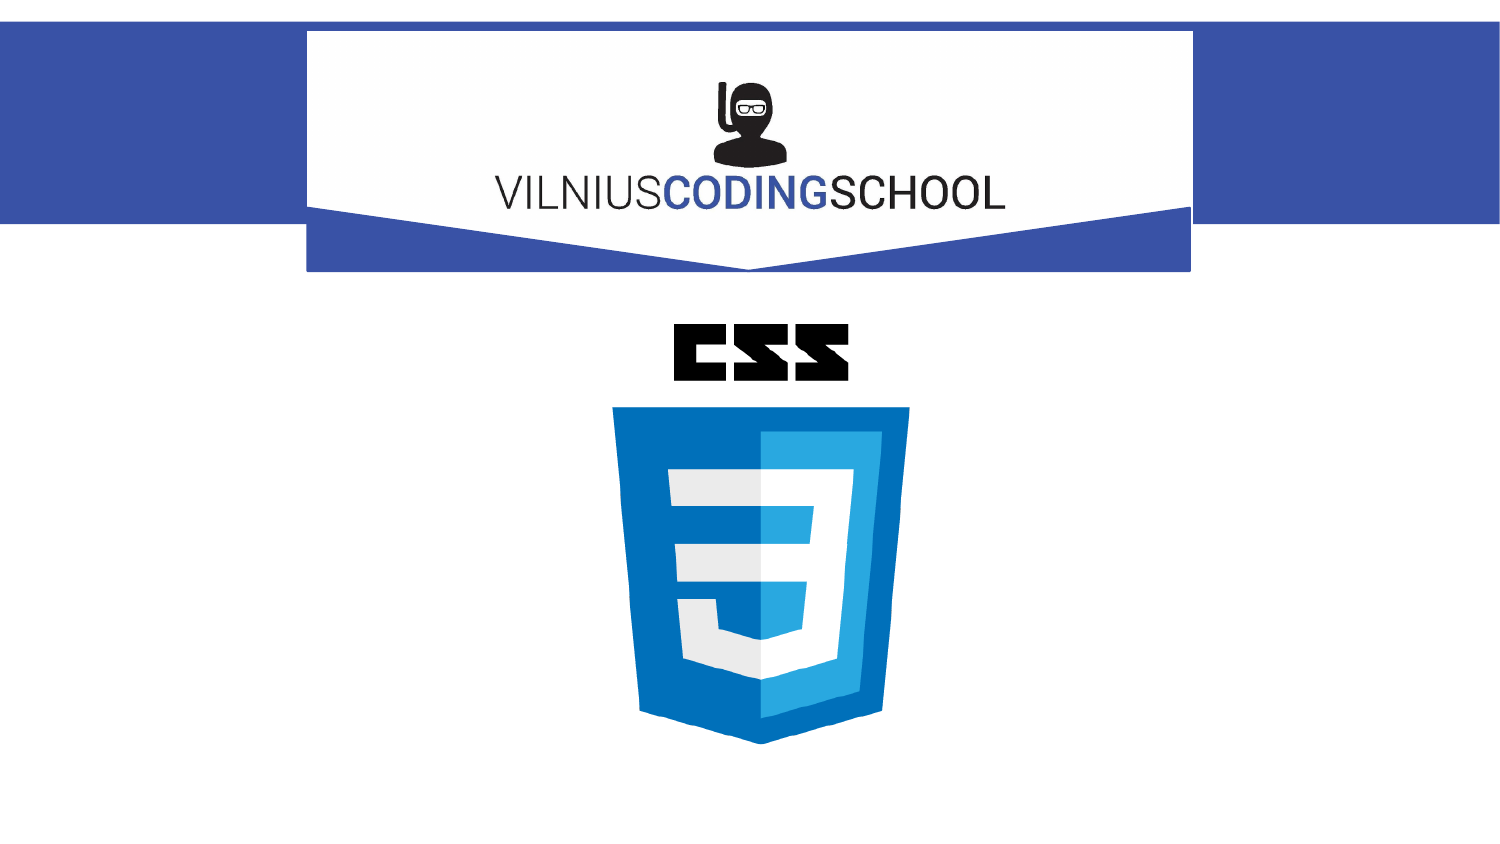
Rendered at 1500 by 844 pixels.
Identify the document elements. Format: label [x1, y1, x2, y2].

text_box [307, 207, 1190, 272]
picture [611, 322, 910, 745]
picture [307, 31, 1193, 272]
